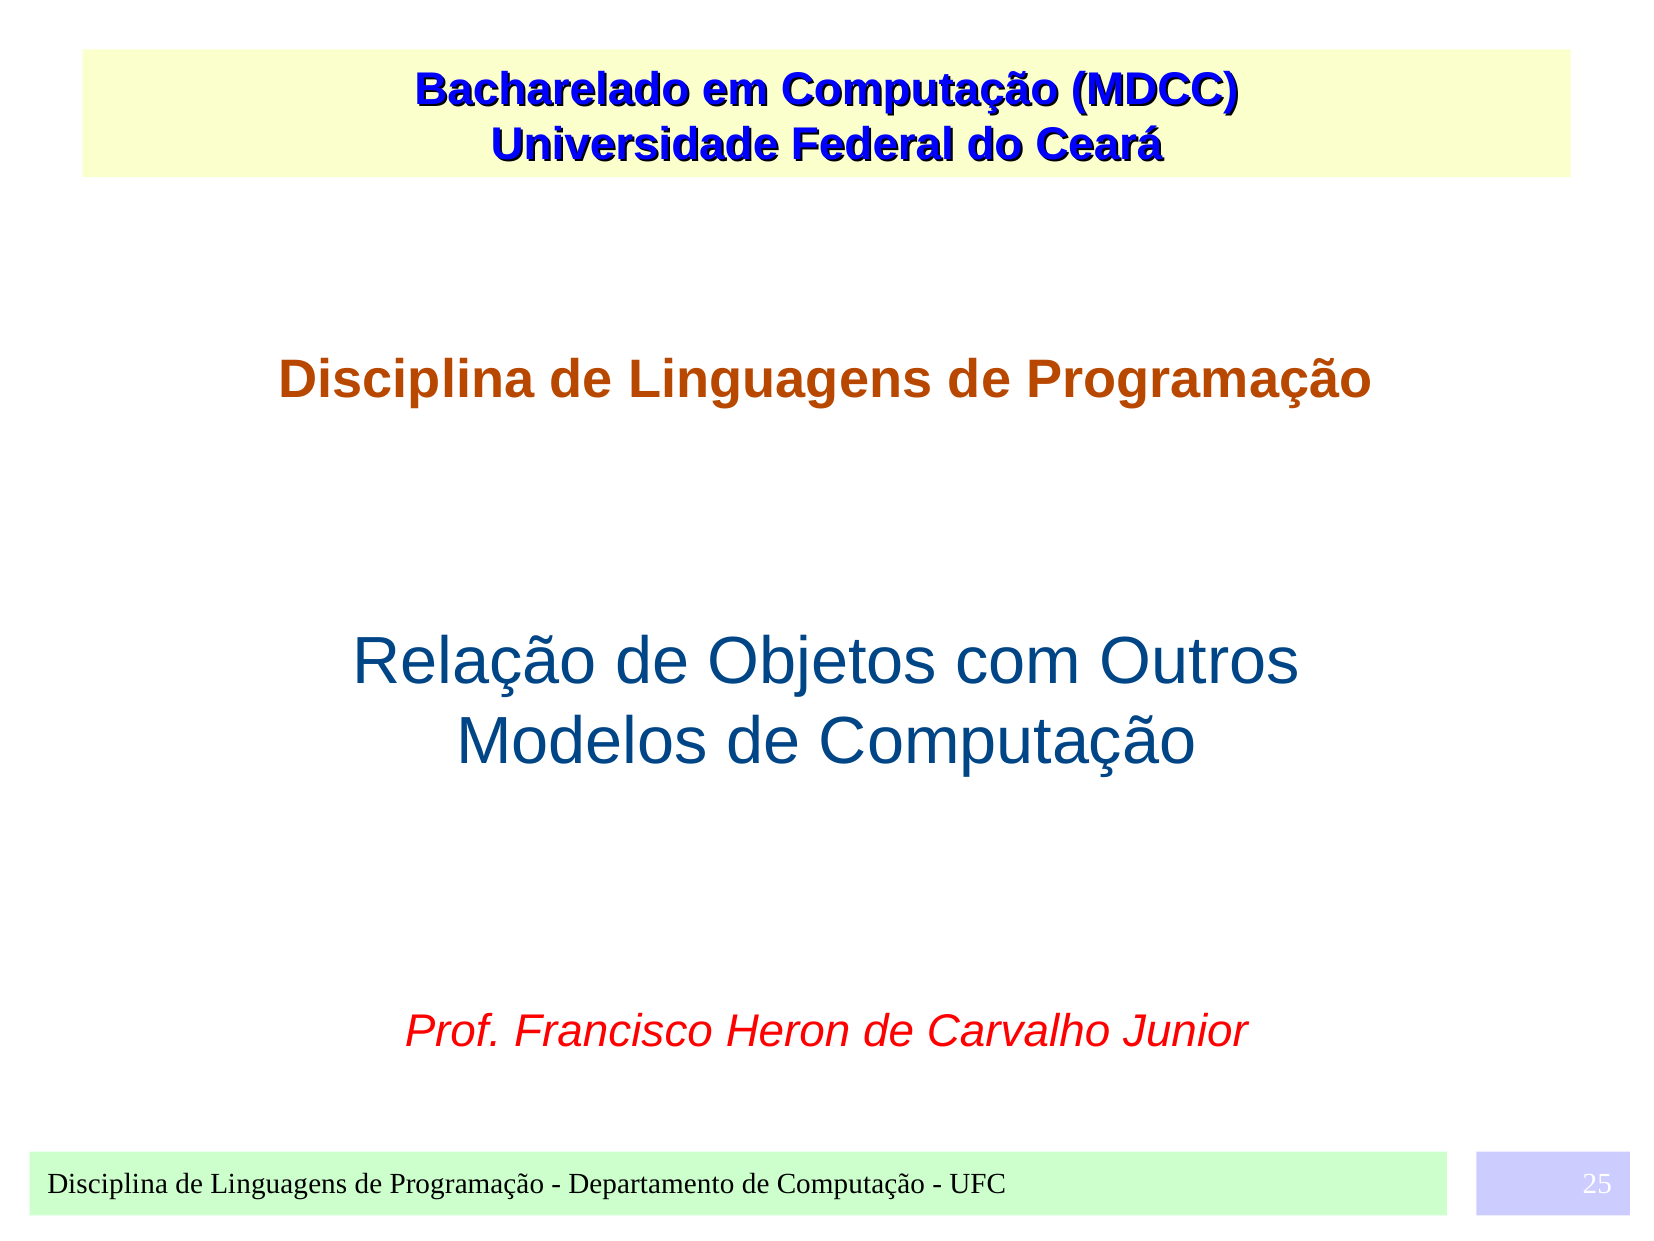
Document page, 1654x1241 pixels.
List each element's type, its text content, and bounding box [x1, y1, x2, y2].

title Bacharelado em Computação (MDCC) Universidade Federal do Ceará [82, 49, 1571, 178]
subtitle Disciplina de Linguagens de Programação Relação de Objetos com Outros Modelos de Computação Prof. Francisco Heron de Carvalho Junior [82, 290, 1571, 1109]
